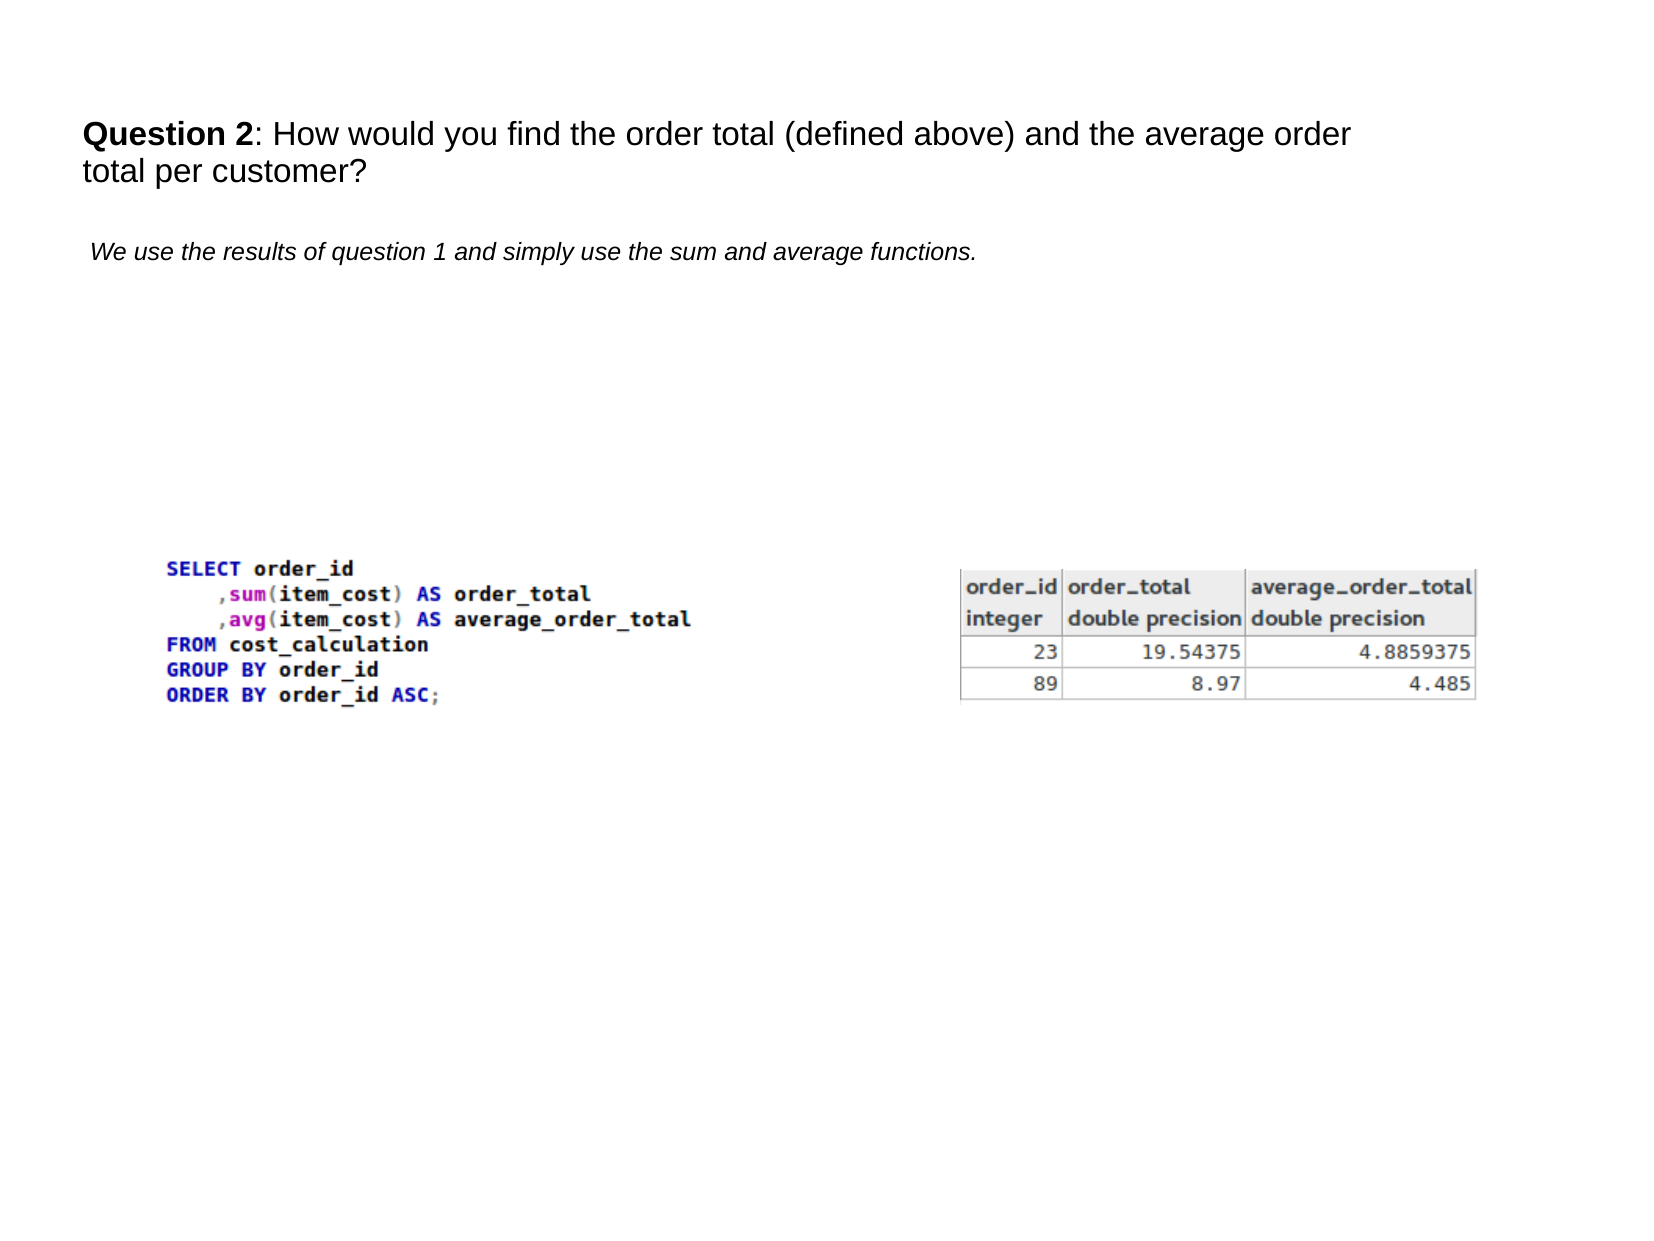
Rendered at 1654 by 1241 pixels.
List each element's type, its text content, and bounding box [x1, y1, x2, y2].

text_box We use the results of question 1 and simply use the sum and average functions. [75, 230, 1546, 316]
picture [960, 569, 1478, 705]
title Question 2: How would you find the order total (defined above) and the average order total per customer? [82, 49, 1571, 257]
picture [165, 554, 711, 710]
